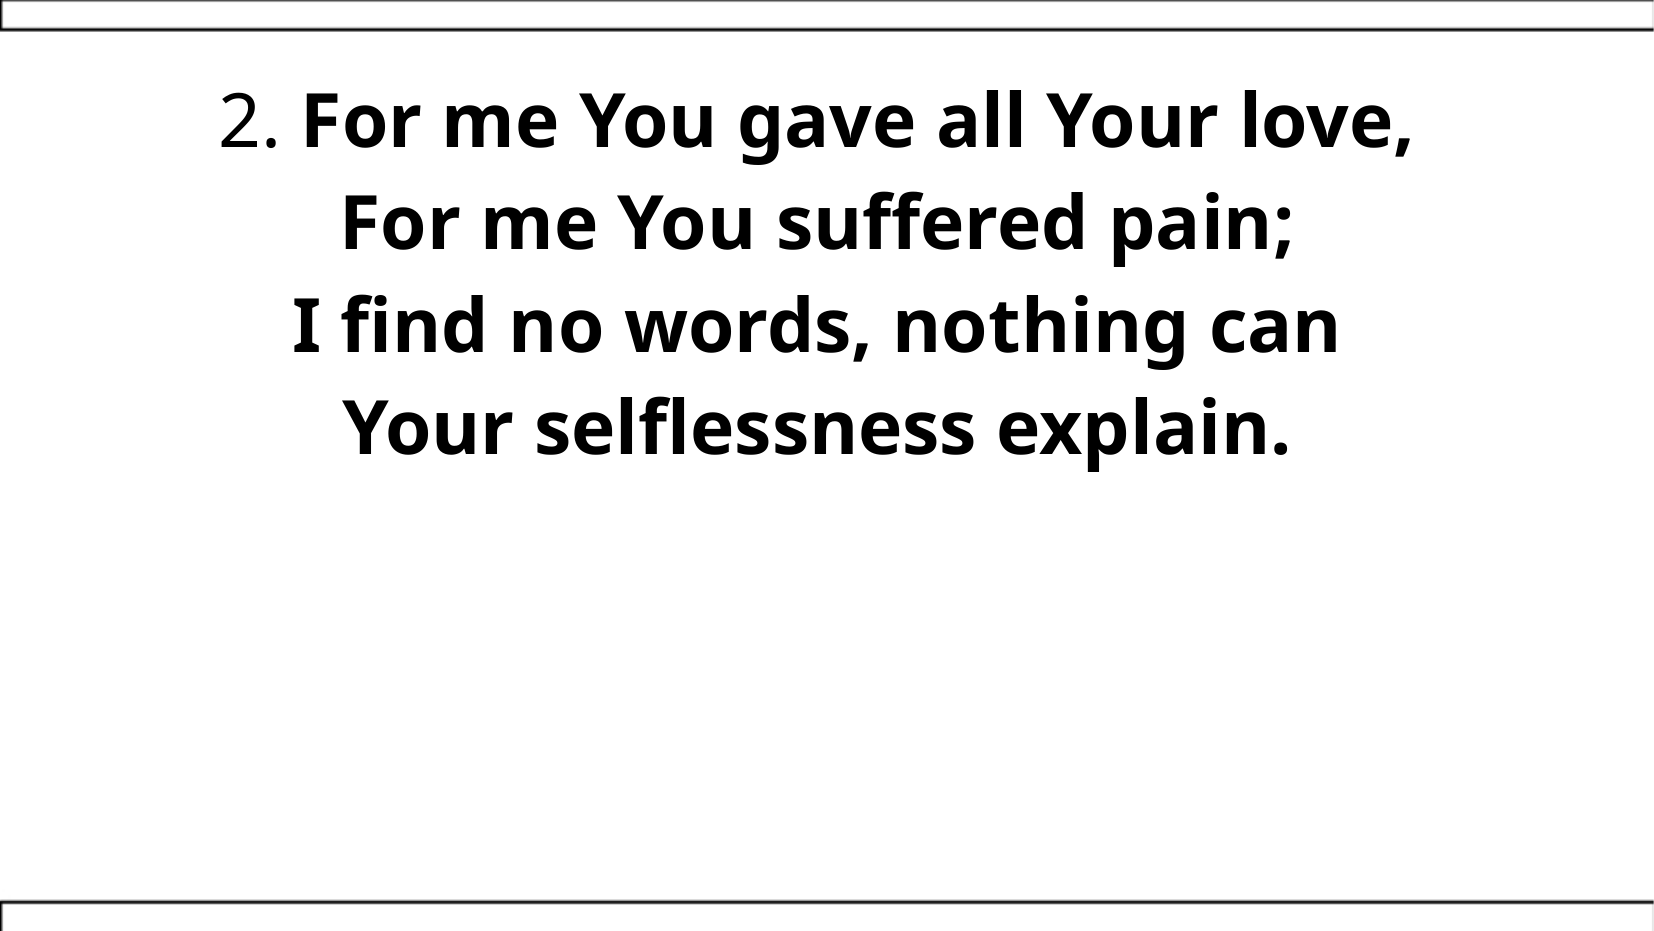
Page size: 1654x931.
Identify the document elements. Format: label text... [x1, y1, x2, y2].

text_box 2. For me You gave all Your love, For me You suffered pain; I find no words, nothing can Your selflessness explain. [75, 60, 1561, 475]
picture [0, 0, 1654, 931]
